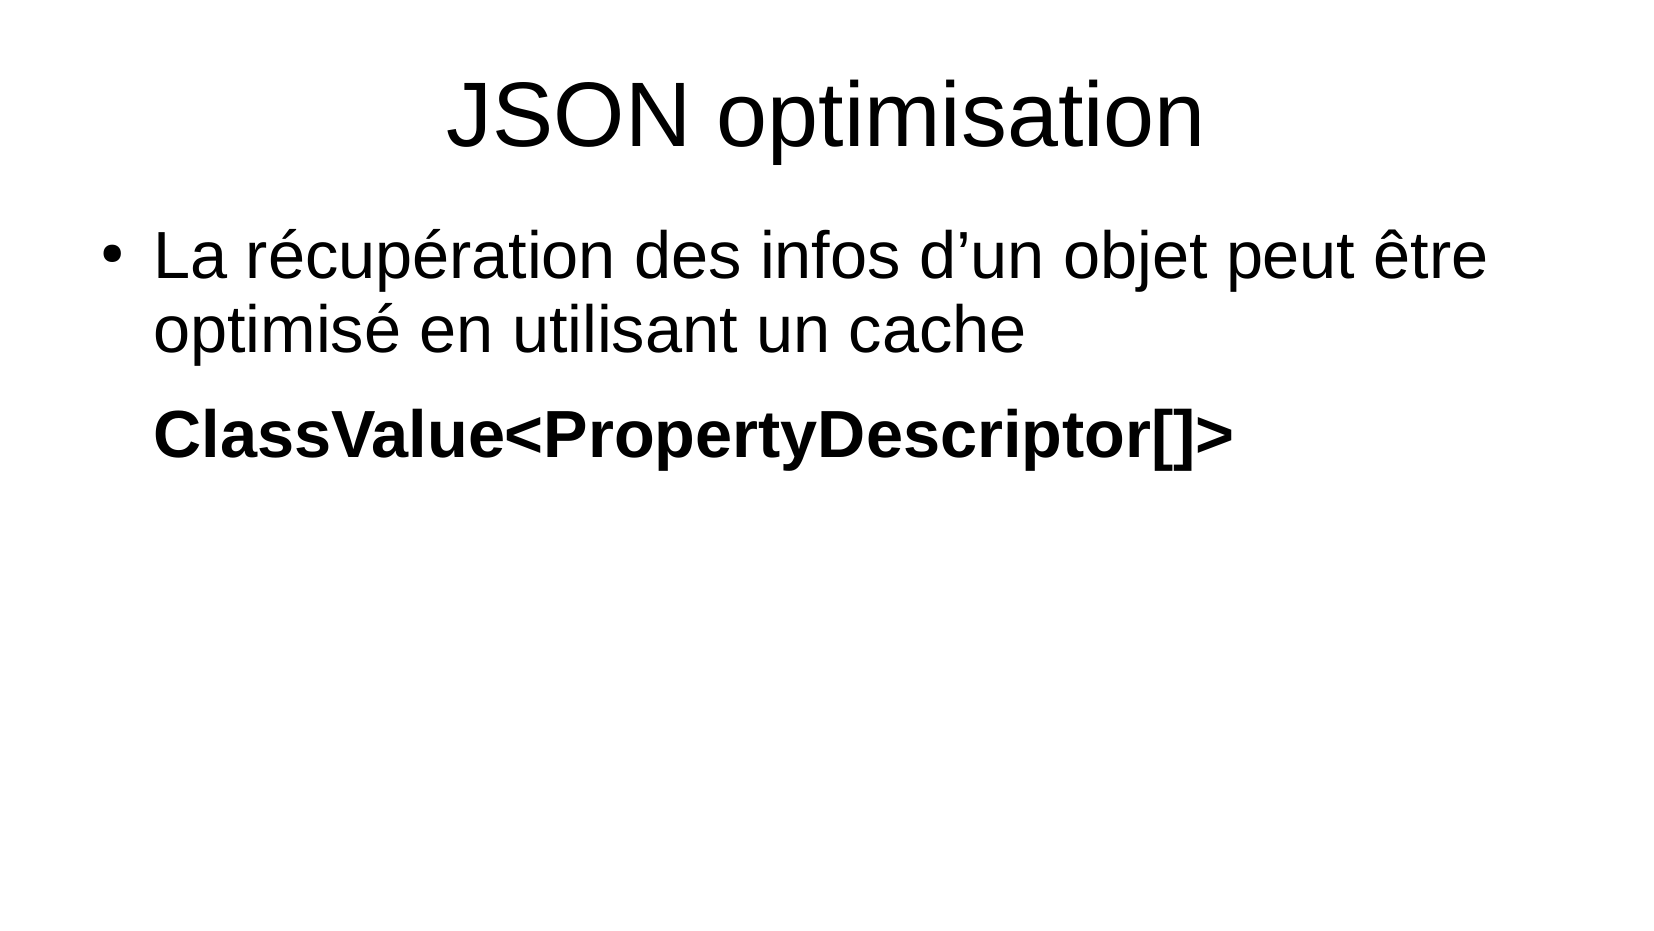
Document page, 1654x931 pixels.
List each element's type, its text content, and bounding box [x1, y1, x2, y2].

list La récupération des infos d’un objet peut être optimisé en utilisant un cache ClassValue<PropertyDescriptor[]> [82, 217, 1571, 758]
title JSON optimisation [82, 37, 1571, 193]
